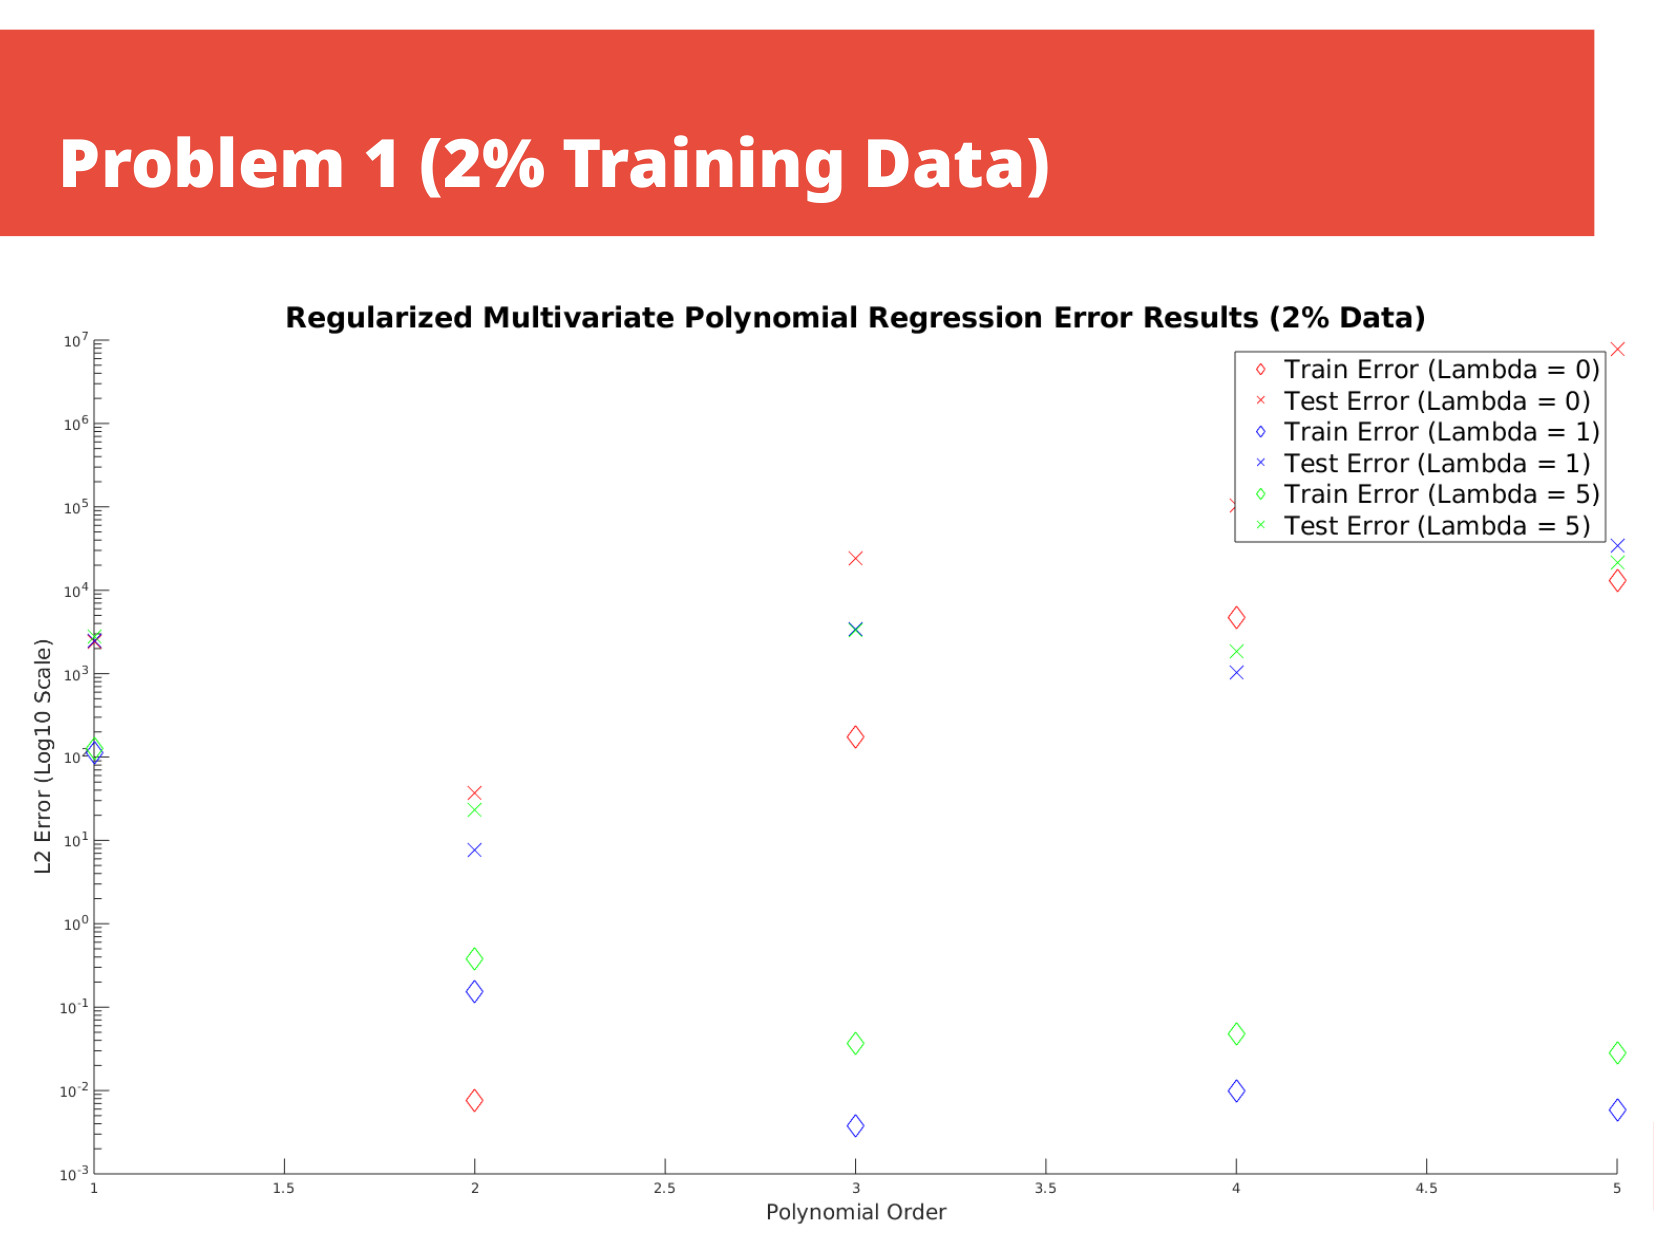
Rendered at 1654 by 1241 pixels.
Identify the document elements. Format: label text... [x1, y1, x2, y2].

picture [4, 270, 1654, 1231]
title Problem 1 (2% Training Data) [59, 59, 1595, 207]
